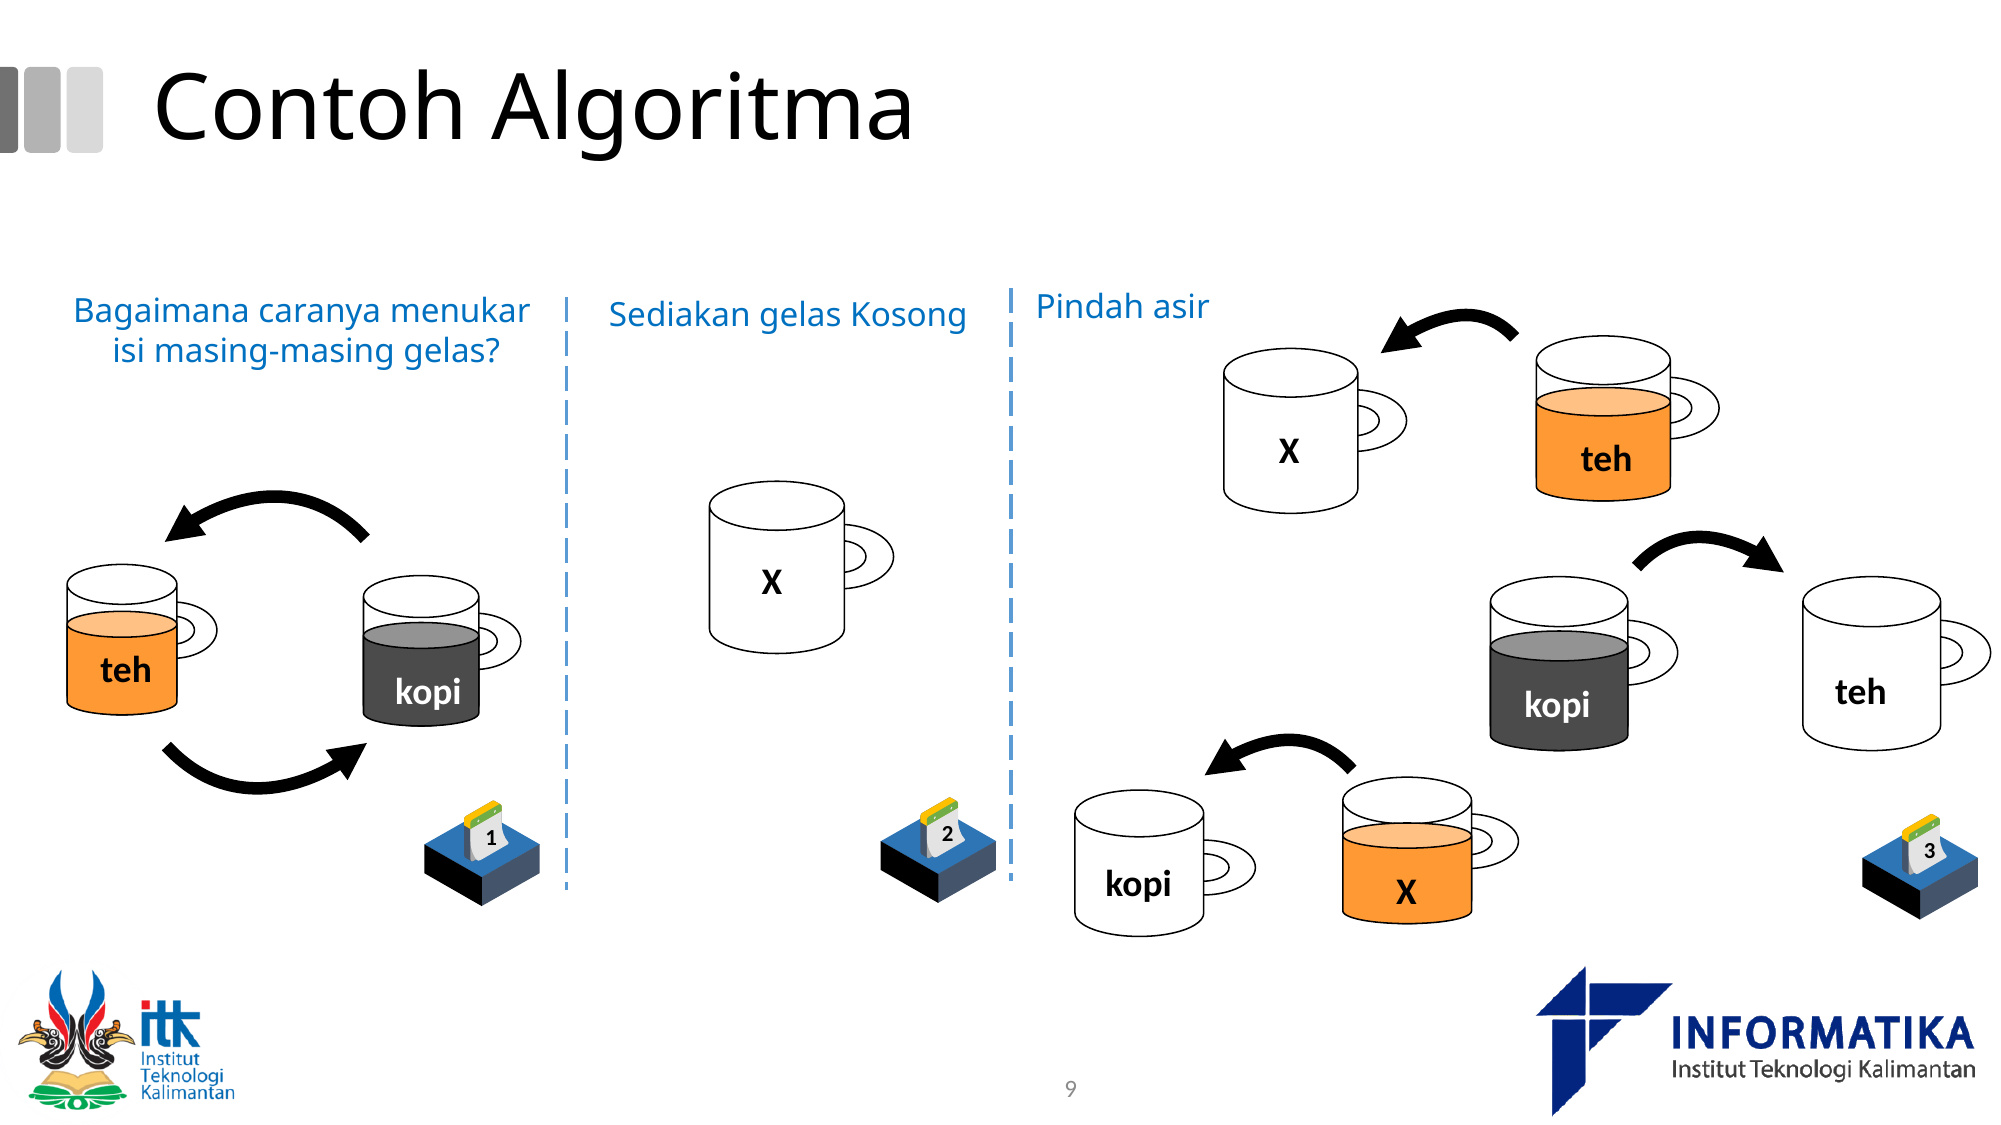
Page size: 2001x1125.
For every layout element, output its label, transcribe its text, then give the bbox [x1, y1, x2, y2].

text_box Sediakan gelas Kosong [566, 285, 1011, 341]
title Contoh Algoritma [137, 1, 1863, 219]
text_box X [1380, 859, 1433, 920]
text_box X [746, 549, 802, 610]
text_box teh [1820, 659, 1907, 720]
text_box [67, 588, 217, 715]
text_box teh [1566, 426, 1651, 487]
text_box kopi [380, 660, 477, 720]
text_box [880, 797, 997, 903]
text_box [1074, 814, 1256, 937]
text_box [424, 800, 540, 907]
text_box kopi [1090, 851, 1192, 912]
text_box [1223, 374, 1407, 514]
text_box 1 [470, 812, 509, 861]
text_box [1342, 802, 1381, 834]
text_box kopi [1509, 672, 1617, 733]
text_box 2 [926, 807, 965, 858]
picture [0, 935, 253, 1125]
text_box [1342, 804, 1519, 924]
text_box [1490, 605, 1678, 751]
text_box [363, 600, 521, 727]
text_box [709, 508, 894, 654]
text_box [1536, 362, 1720, 501]
picture [1534, 965, 1976, 1118]
text_box teh [85, 637, 167, 698]
text_box 3 [1908, 825, 1947, 875]
text_box Pindah asir [1020, 278, 1414, 334]
text_box [1802, 602, 1991, 751]
text_box [1862, 813, 1979, 920]
text_box Bagaimana caranya menukar isi masing-masing gelas? [56, 281, 557, 377]
text_box X [1264, 418, 1318, 479]
